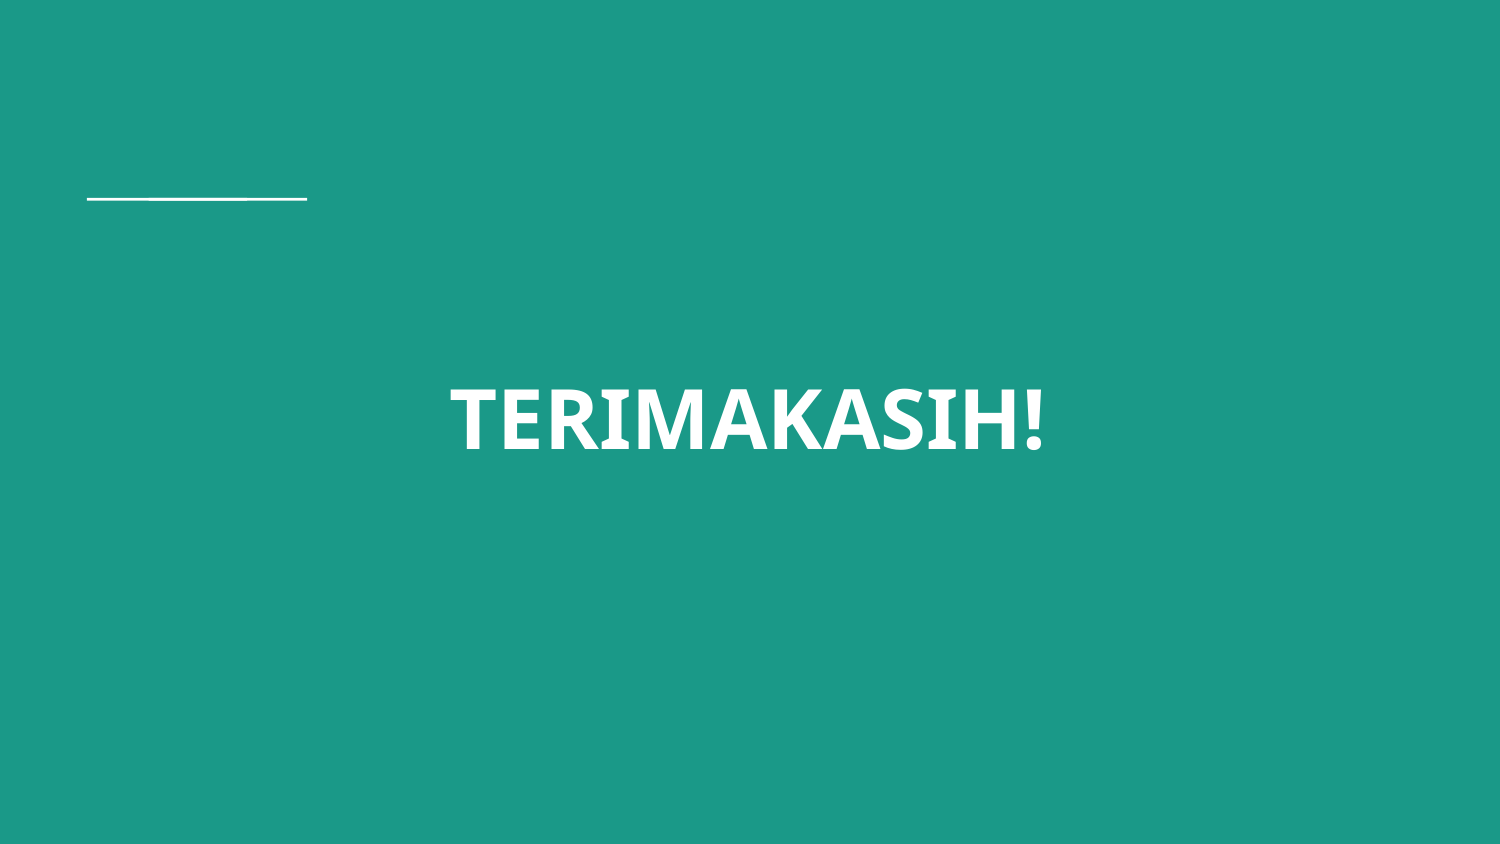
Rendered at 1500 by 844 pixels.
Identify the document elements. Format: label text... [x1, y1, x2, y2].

title TERIMAKASIH! [434, 351, 1066, 493]
